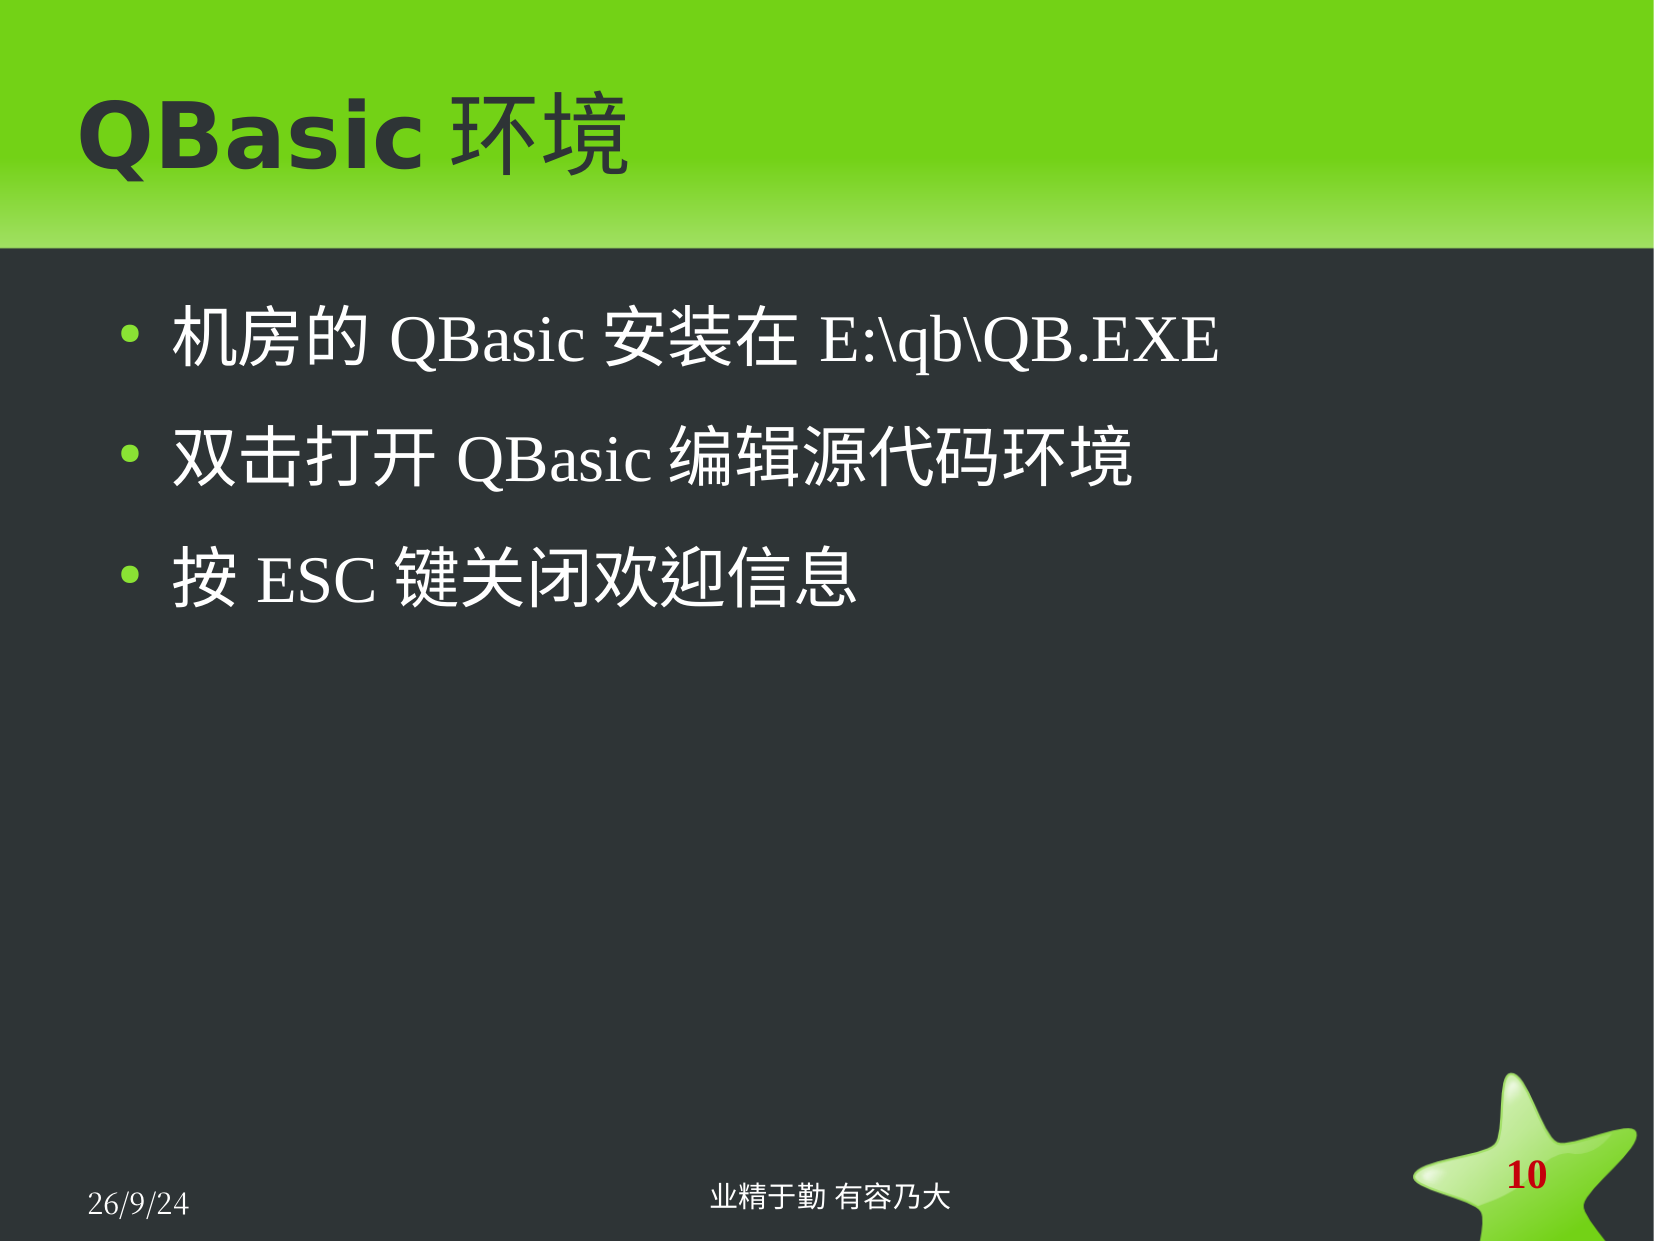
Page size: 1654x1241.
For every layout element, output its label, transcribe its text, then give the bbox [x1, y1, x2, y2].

picture [0, 0, 1654, 1241]
list 机房的QBasic安装在E:\qb\QB.EXE 双击打开QBasic编辑源代码环境 按ESC键关闭欢迎信息 [82, 290, 1571, 1109]
title QBasic环境 [76, 29, 1565, 237]
